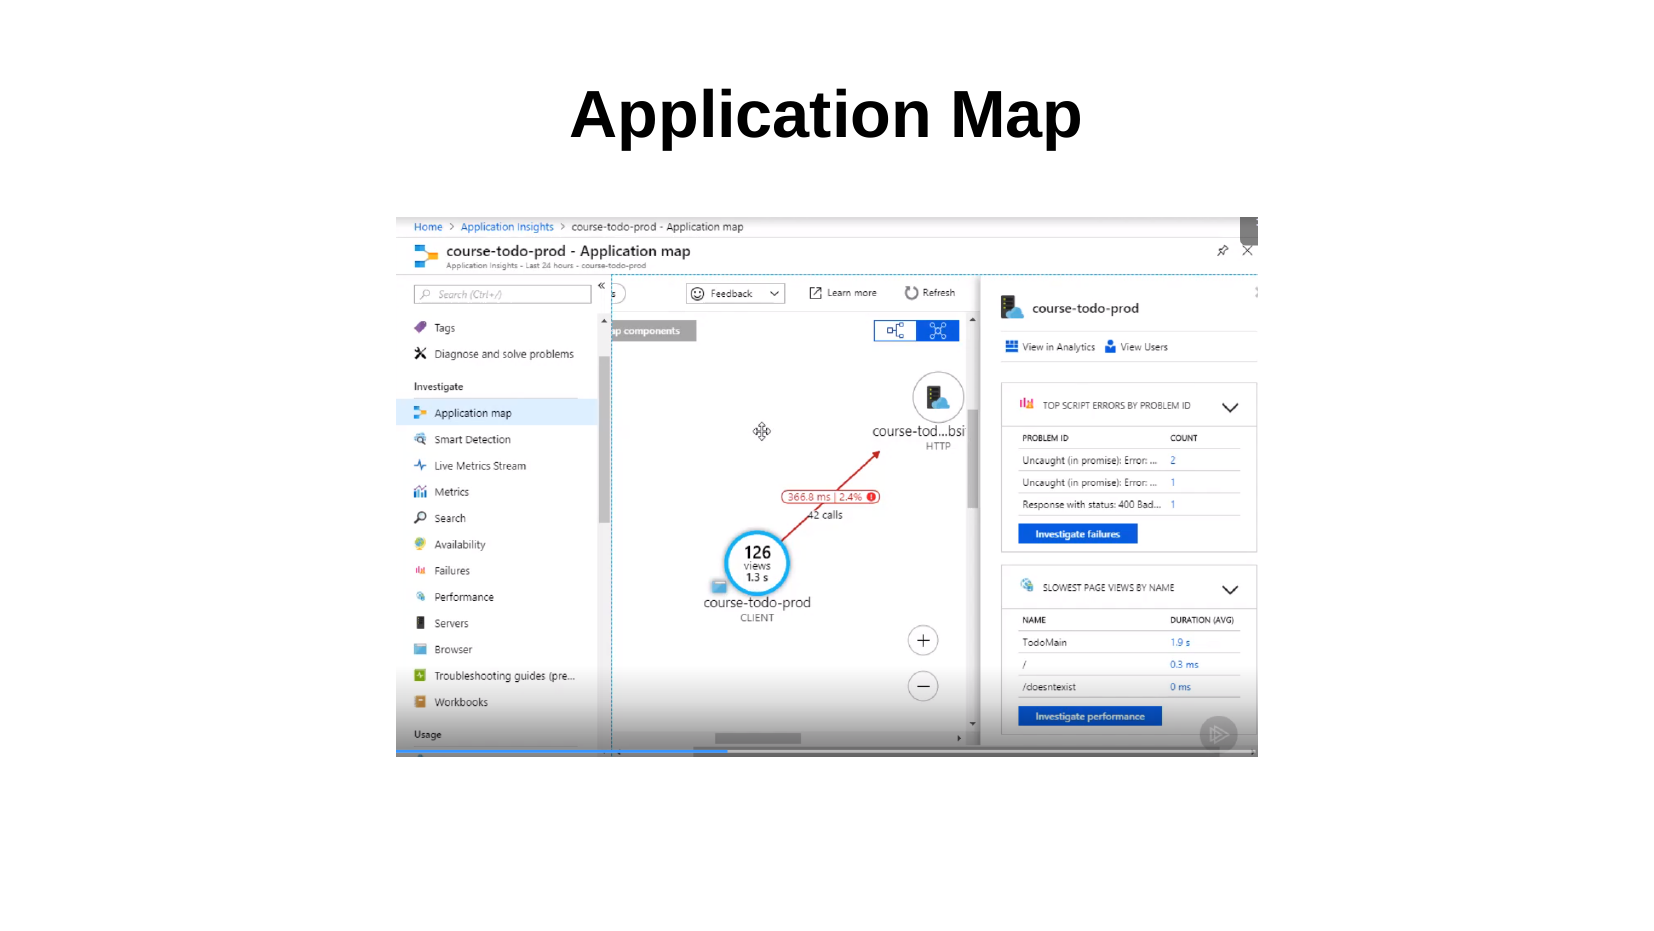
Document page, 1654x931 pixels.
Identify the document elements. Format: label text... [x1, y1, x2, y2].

picture [396, 217, 1258, 758]
title Application Map [82, 37, 1571, 193]
